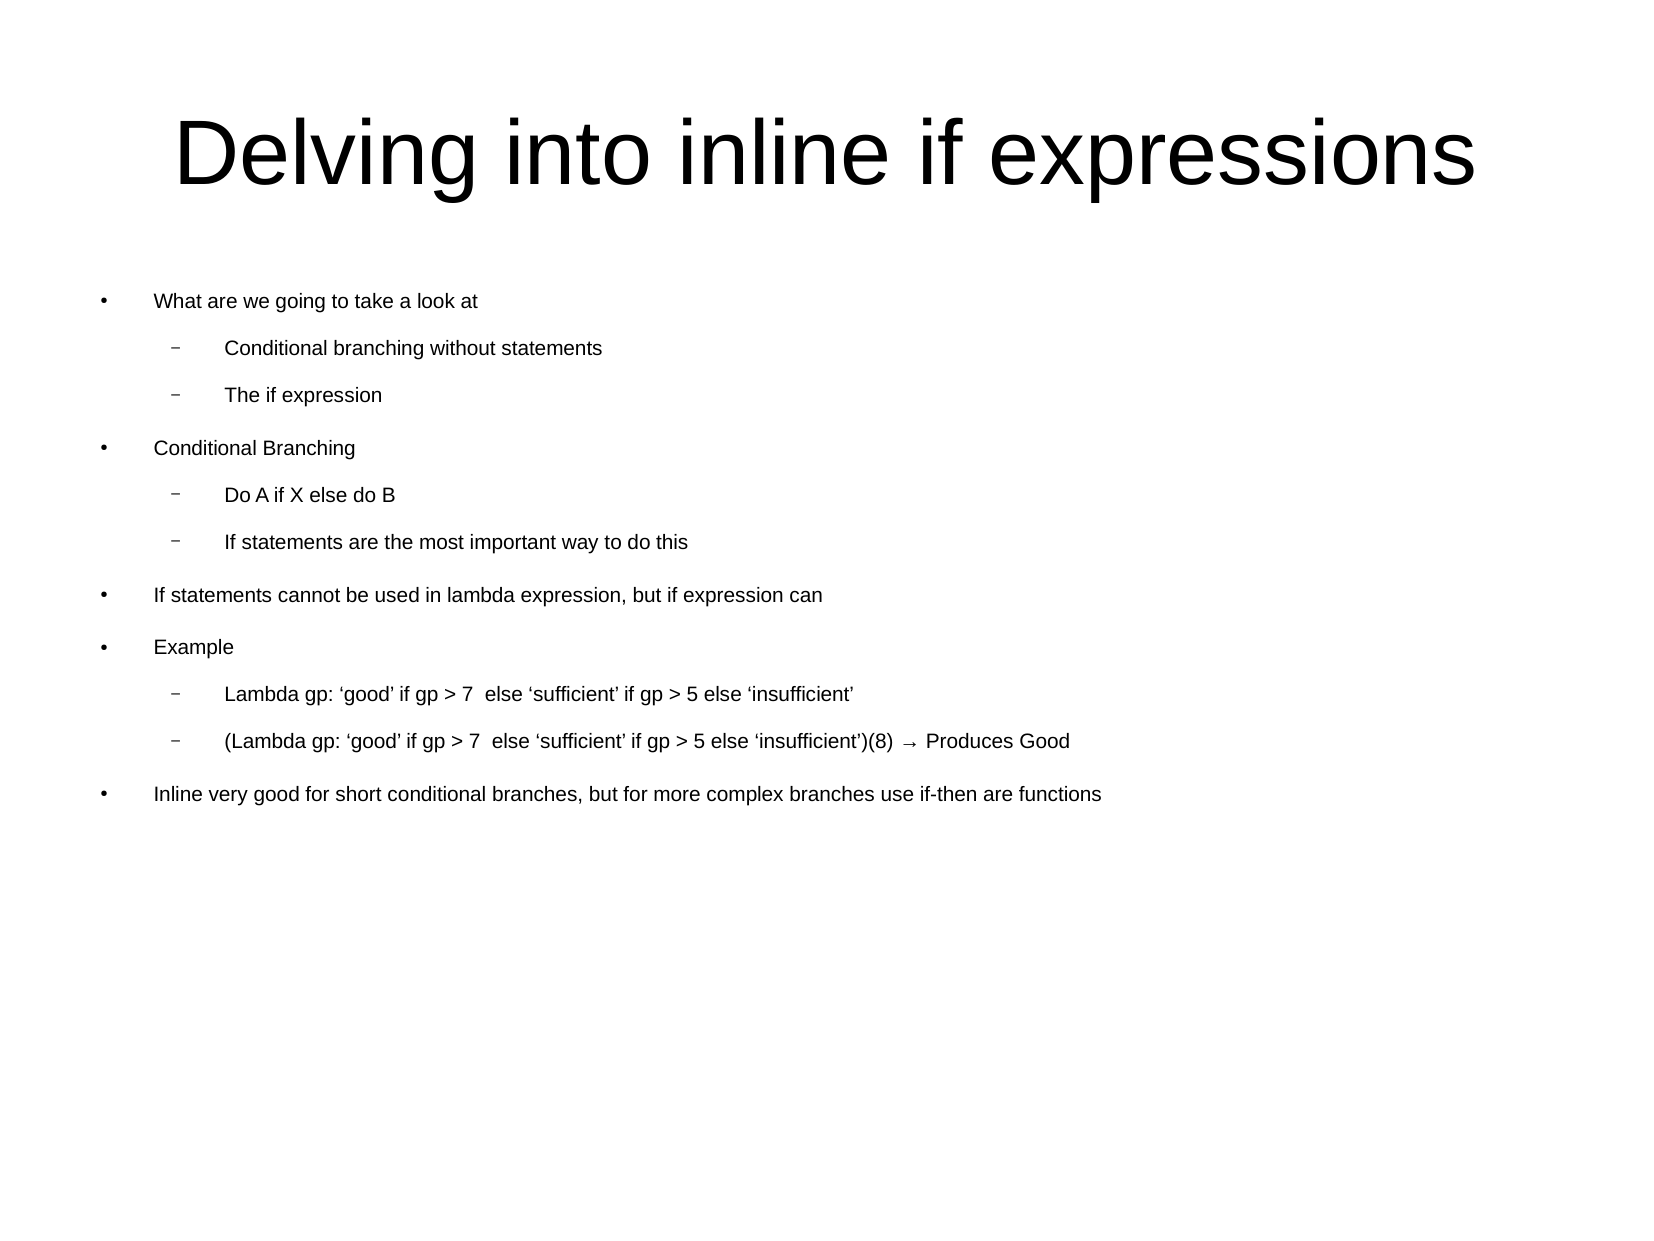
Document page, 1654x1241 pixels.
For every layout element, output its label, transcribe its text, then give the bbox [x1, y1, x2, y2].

list What are we going to take a look at Conditional branching without statements The if expression Conditional Branching Do A if X else do B If statements are the most important way to do this If statements cannot be used in lambda expression, but if expression can Example Lambda gp: ‘good’ if gp > 7 else ‘sufficient’ if gp > 5 else ‘insufficient’ (Lambda gp: ‘good’ if gp > 7 else ‘sufficient’ if gp > 5 else ‘insufficient’)(8) → Produces Good Inline very good for short conditional branches, but for more complex branches use if-then are functions [82, 290, 1571, 1217]
title Delving into inline if expressions [82, 49, 1571, 257]
